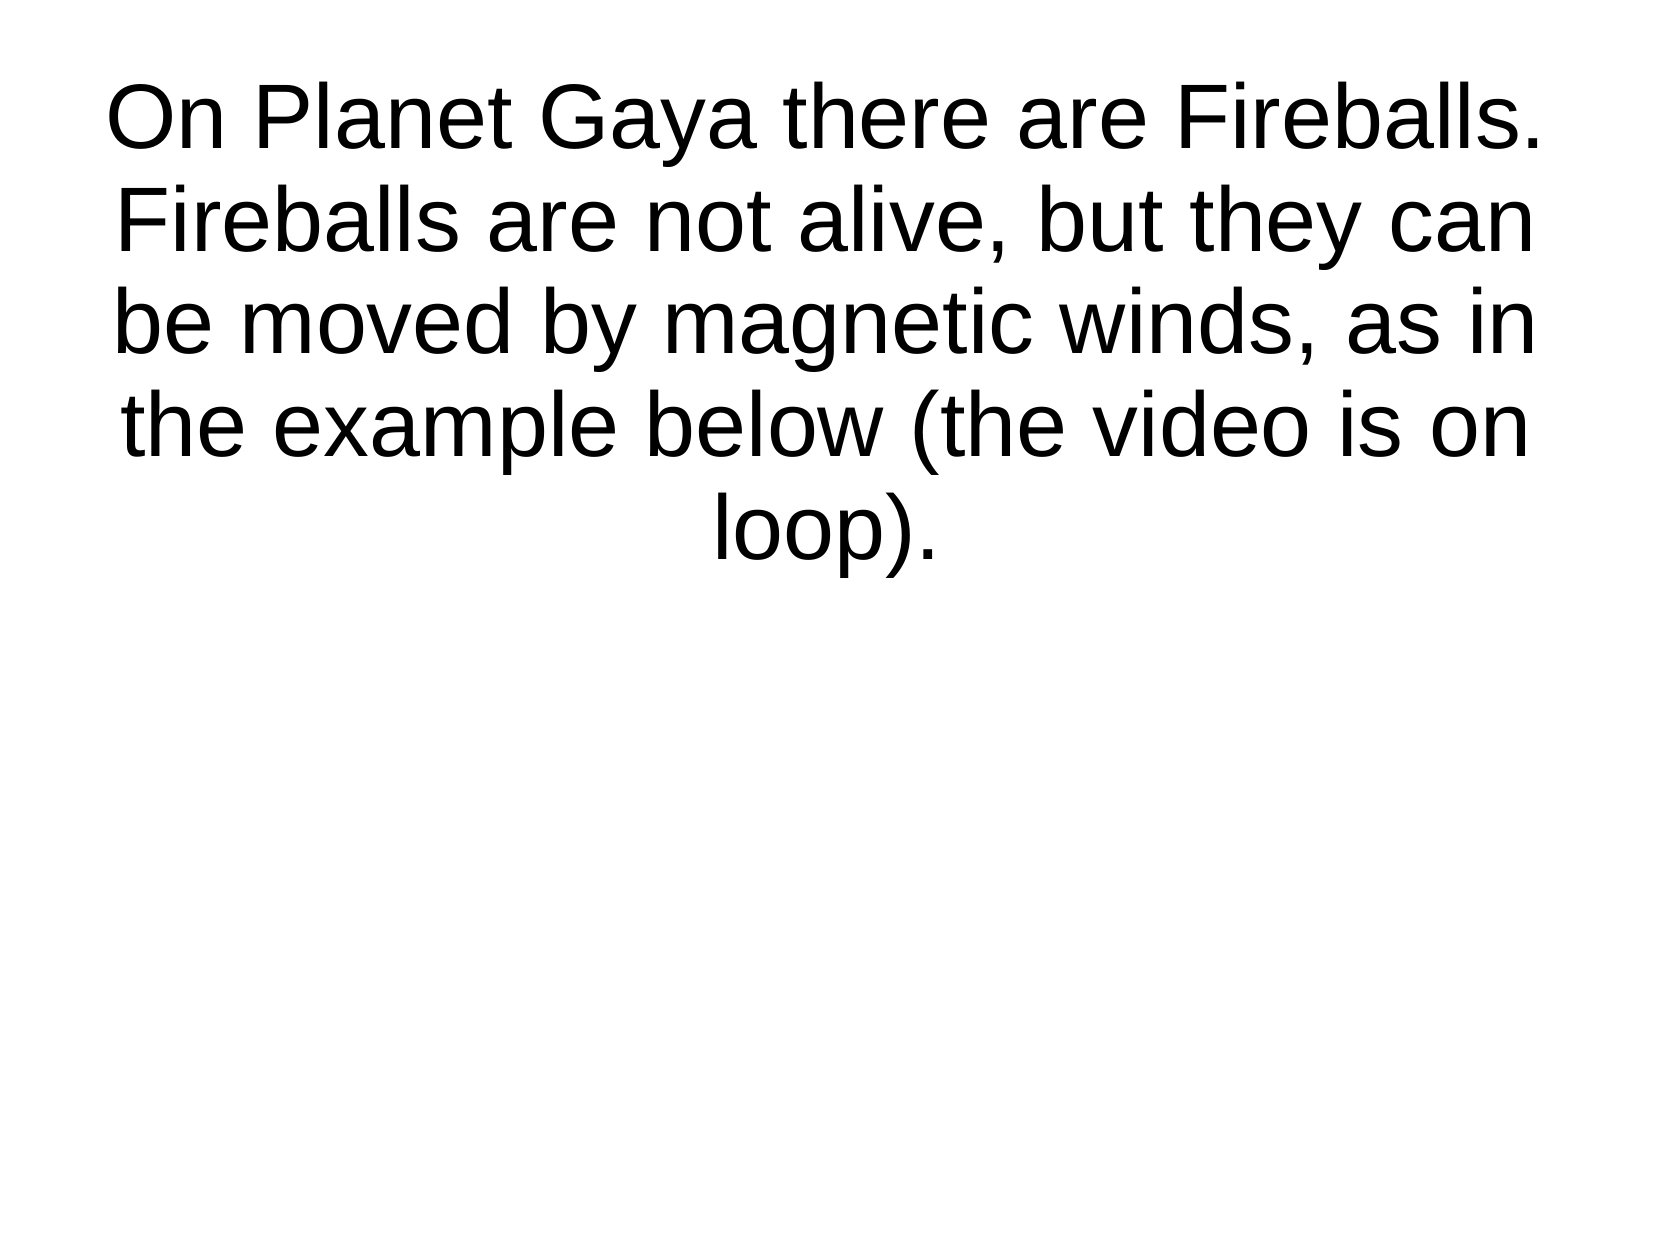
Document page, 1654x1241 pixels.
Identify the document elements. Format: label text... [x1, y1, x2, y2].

title On Planet Gaya there are Fireballs. Fireballs are not alive, but they can be moved by magnetic winds, as in the example below (the video is on loop). [82, 66, 1571, 1156]
